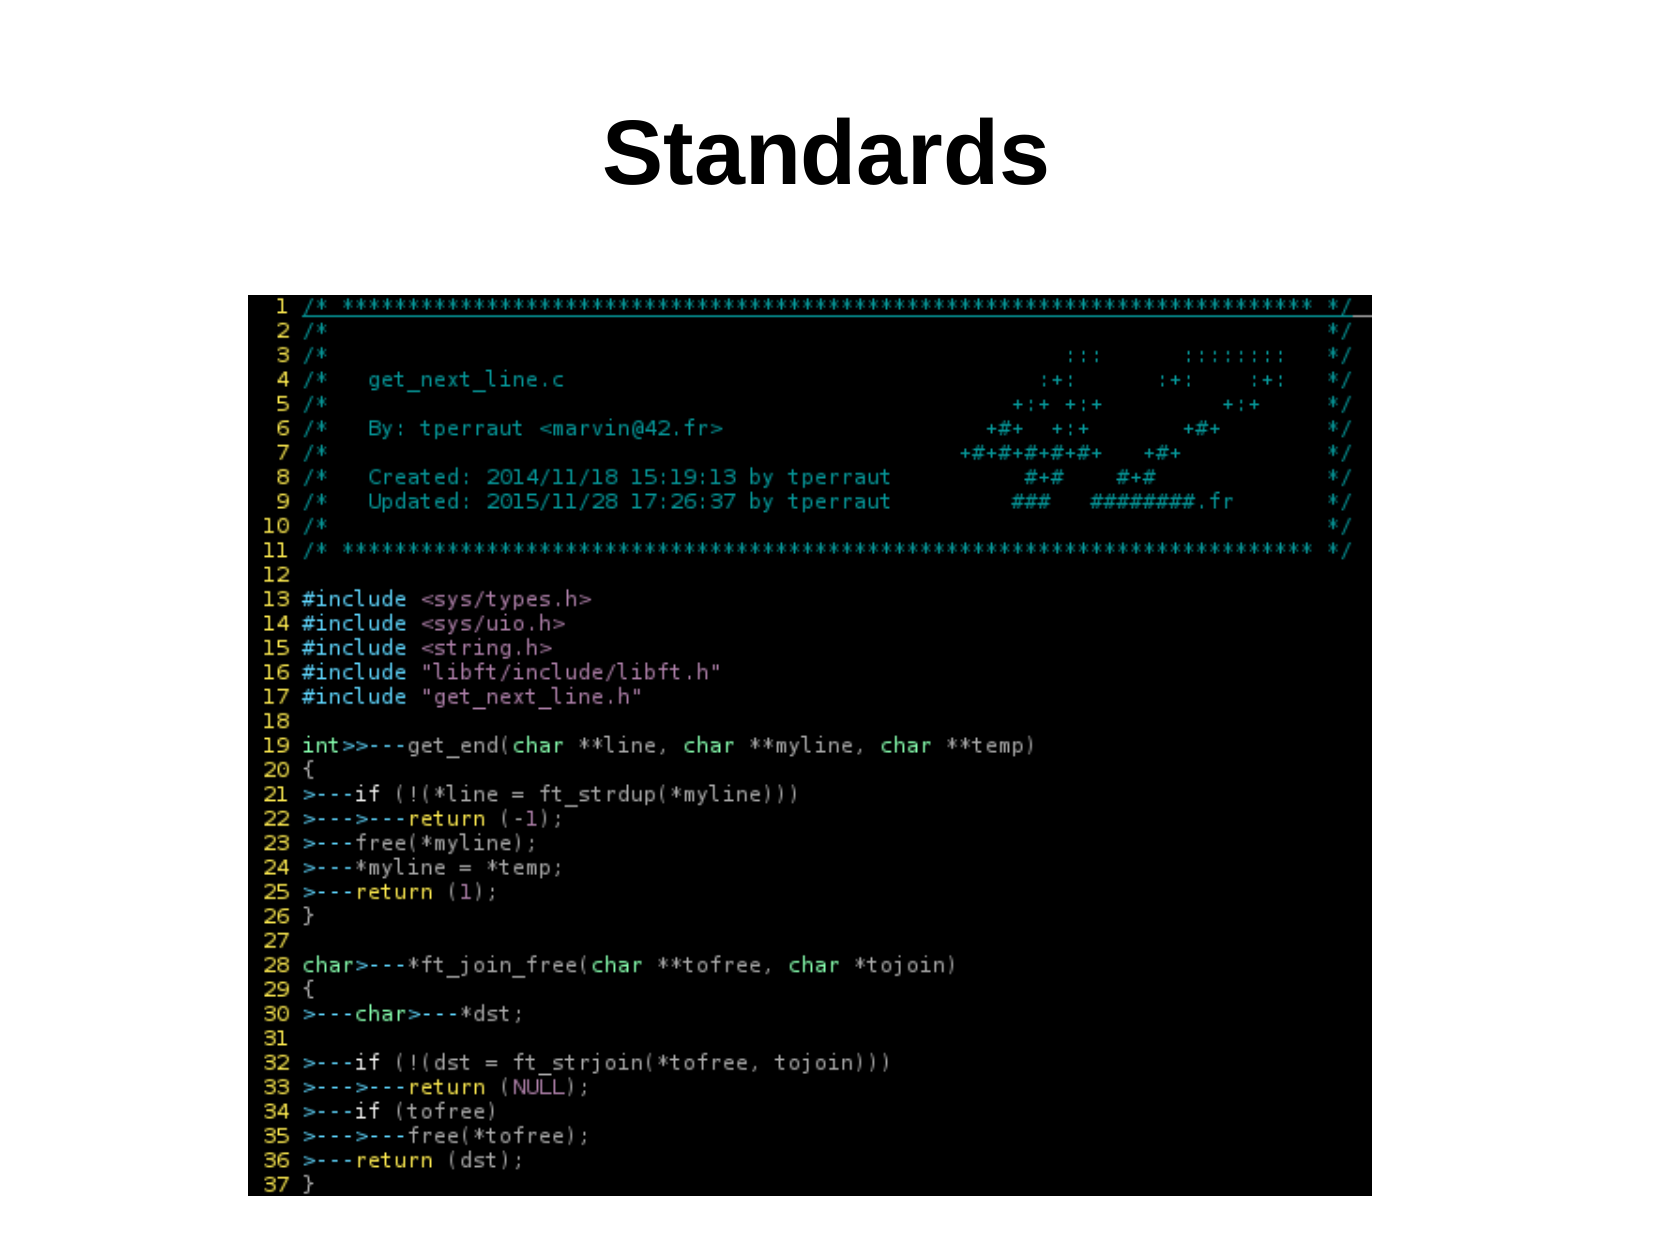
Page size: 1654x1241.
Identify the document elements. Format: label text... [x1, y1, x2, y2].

picture [248, 295, 1372, 1196]
title Standards [82, 49, 1571, 257]
